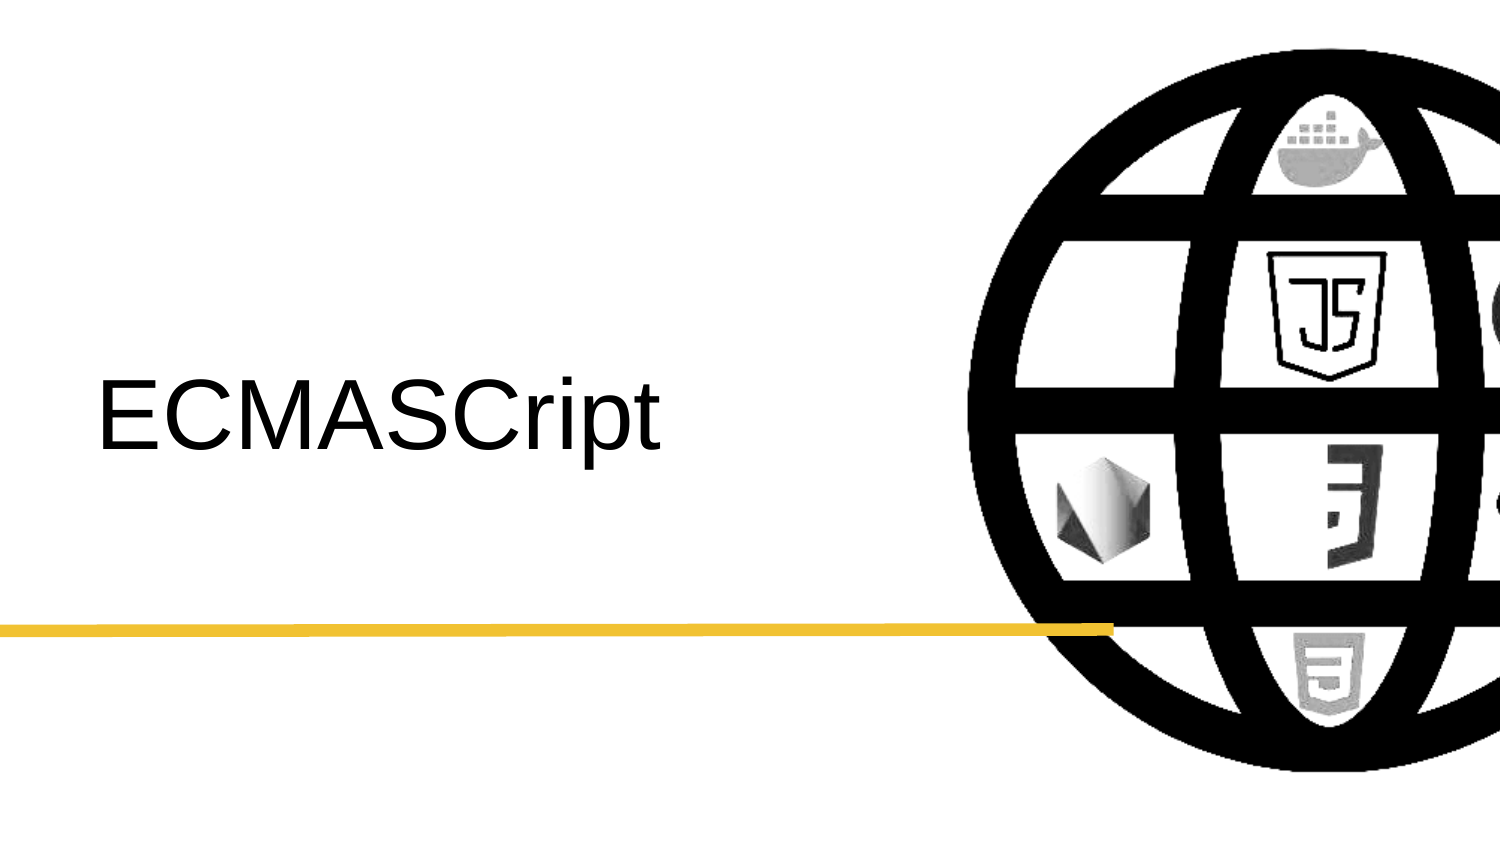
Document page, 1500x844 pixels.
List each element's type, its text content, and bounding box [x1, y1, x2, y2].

title ECMASCript [80, 73, 1125, 745]
picture [941, 0, 1500, 844]
